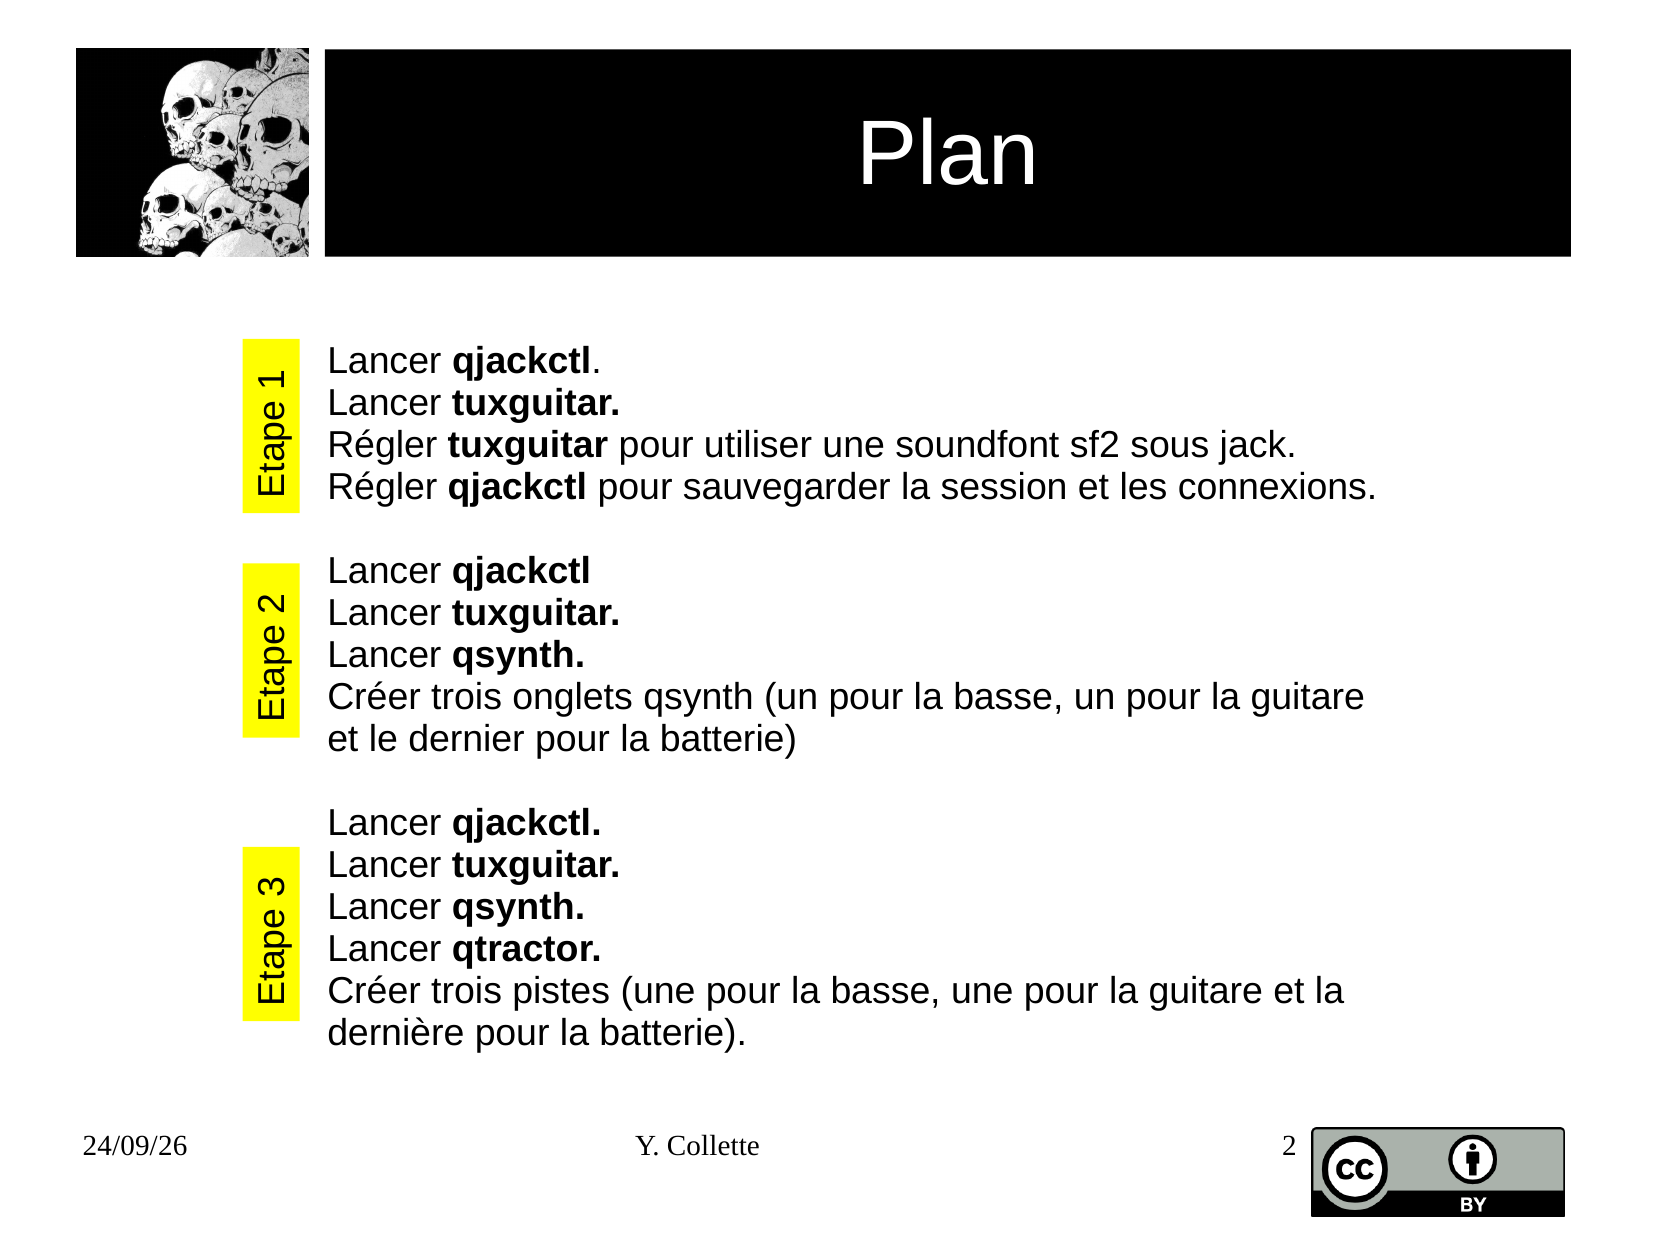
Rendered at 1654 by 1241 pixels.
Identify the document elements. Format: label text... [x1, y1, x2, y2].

text_box Etape 2 [242, 563, 300, 738]
title Plan [324, 49, 1571, 257]
picture [1311, 1127, 1565, 1217]
picture [76, 48, 309, 257]
text_box Etape 1 [242, 338, 300, 514]
text_box Lancer qjackctl. Lancer tuxguitar. Régler tuxguitar pour utiliser une soundfont sf2 sous jack. Régler qjackctl pour sauvegarder la session et les connexions. Lancer qjackctl Lancer tuxguitar. Lancer qsynth. Créer trois onglets qsynth (un pour la basse, un pour la guitare et le dernier pour la batterie) Lancer qjackctl. Lancer tuxguitar. Lancer qsynth. Lancer qtractor. Créer trois pistes (une pour la basse, une pour la guitare et la dernière pour la batterie). [312, 332, 1399, 1081]
text_box Etape 3 [242, 846, 300, 1022]
